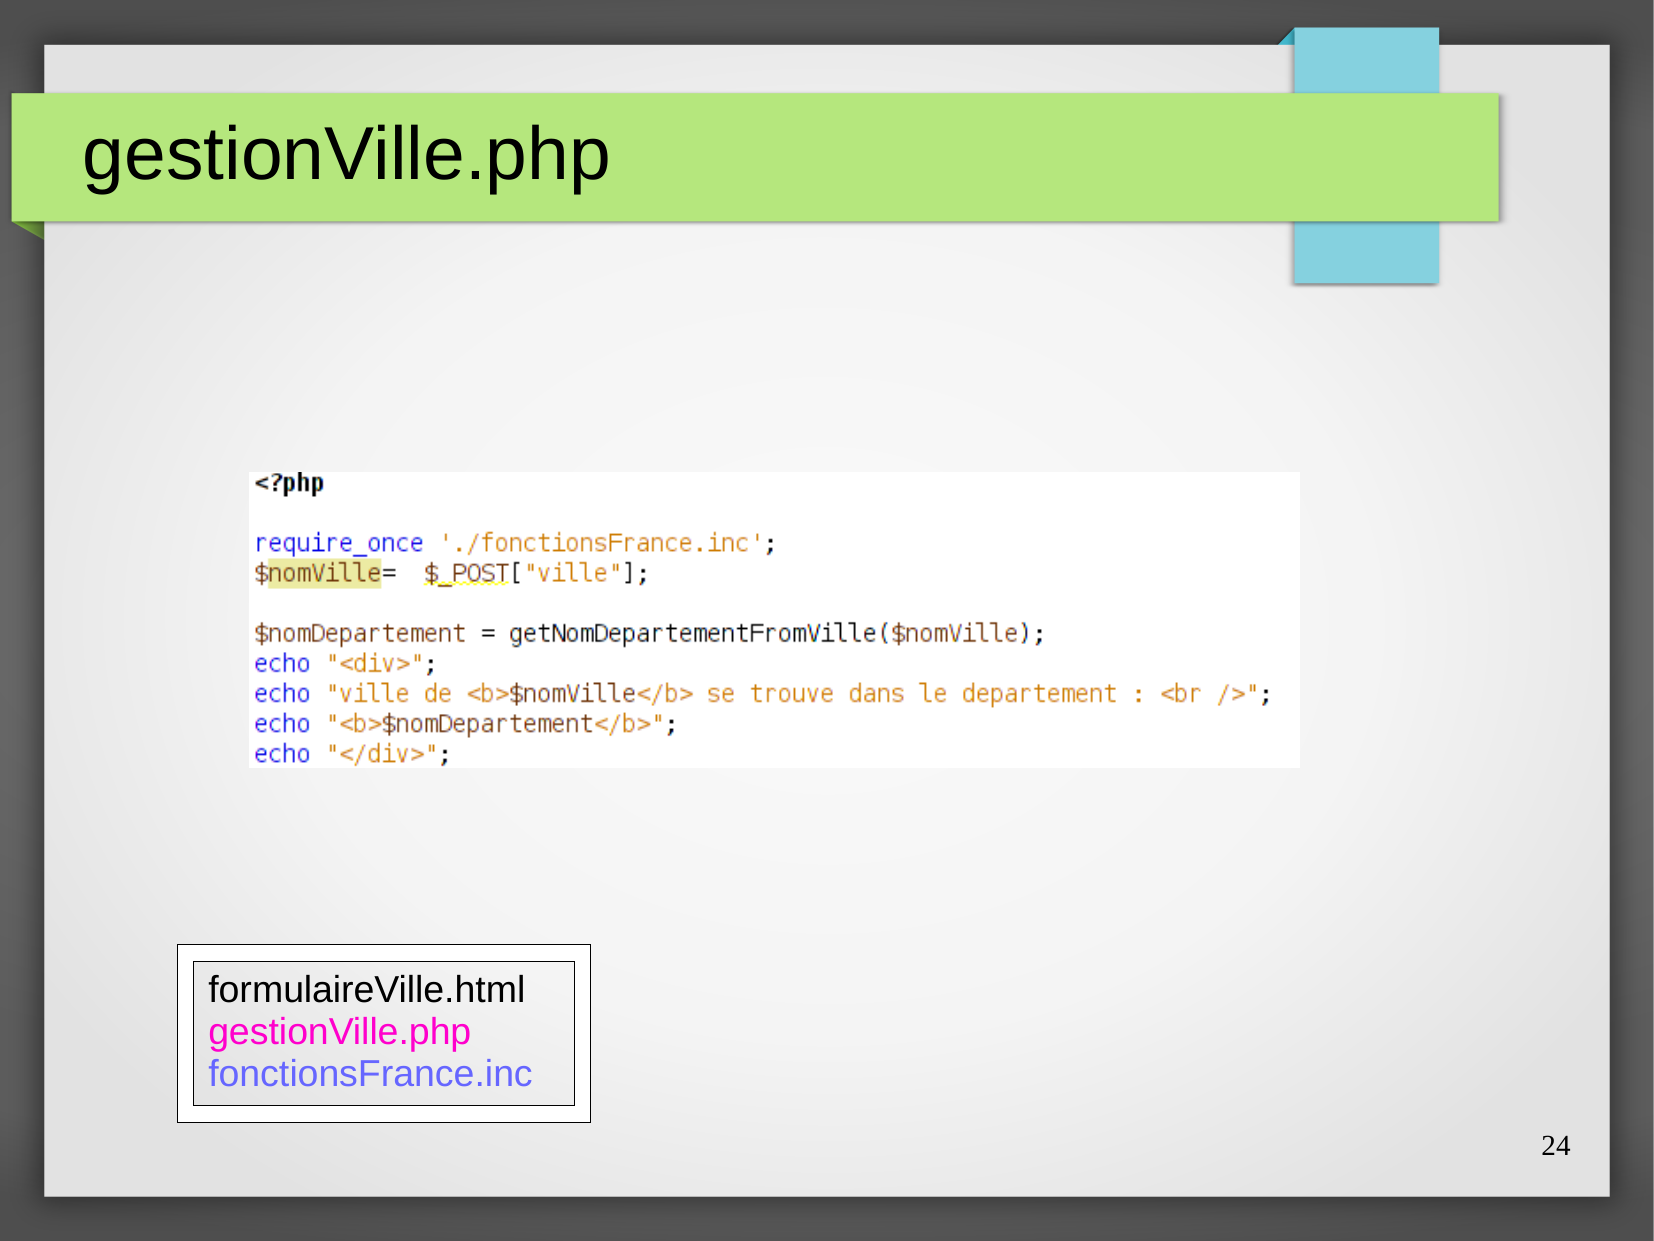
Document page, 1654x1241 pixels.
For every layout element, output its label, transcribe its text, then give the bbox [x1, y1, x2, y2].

title gestionVille.php [82, 94, 1264, 213]
picture [0, 0, 1654, 1241]
text_box formulaireVille.html gestionVille.php fonctionsFrance.inc [177, 944, 591, 1123]
